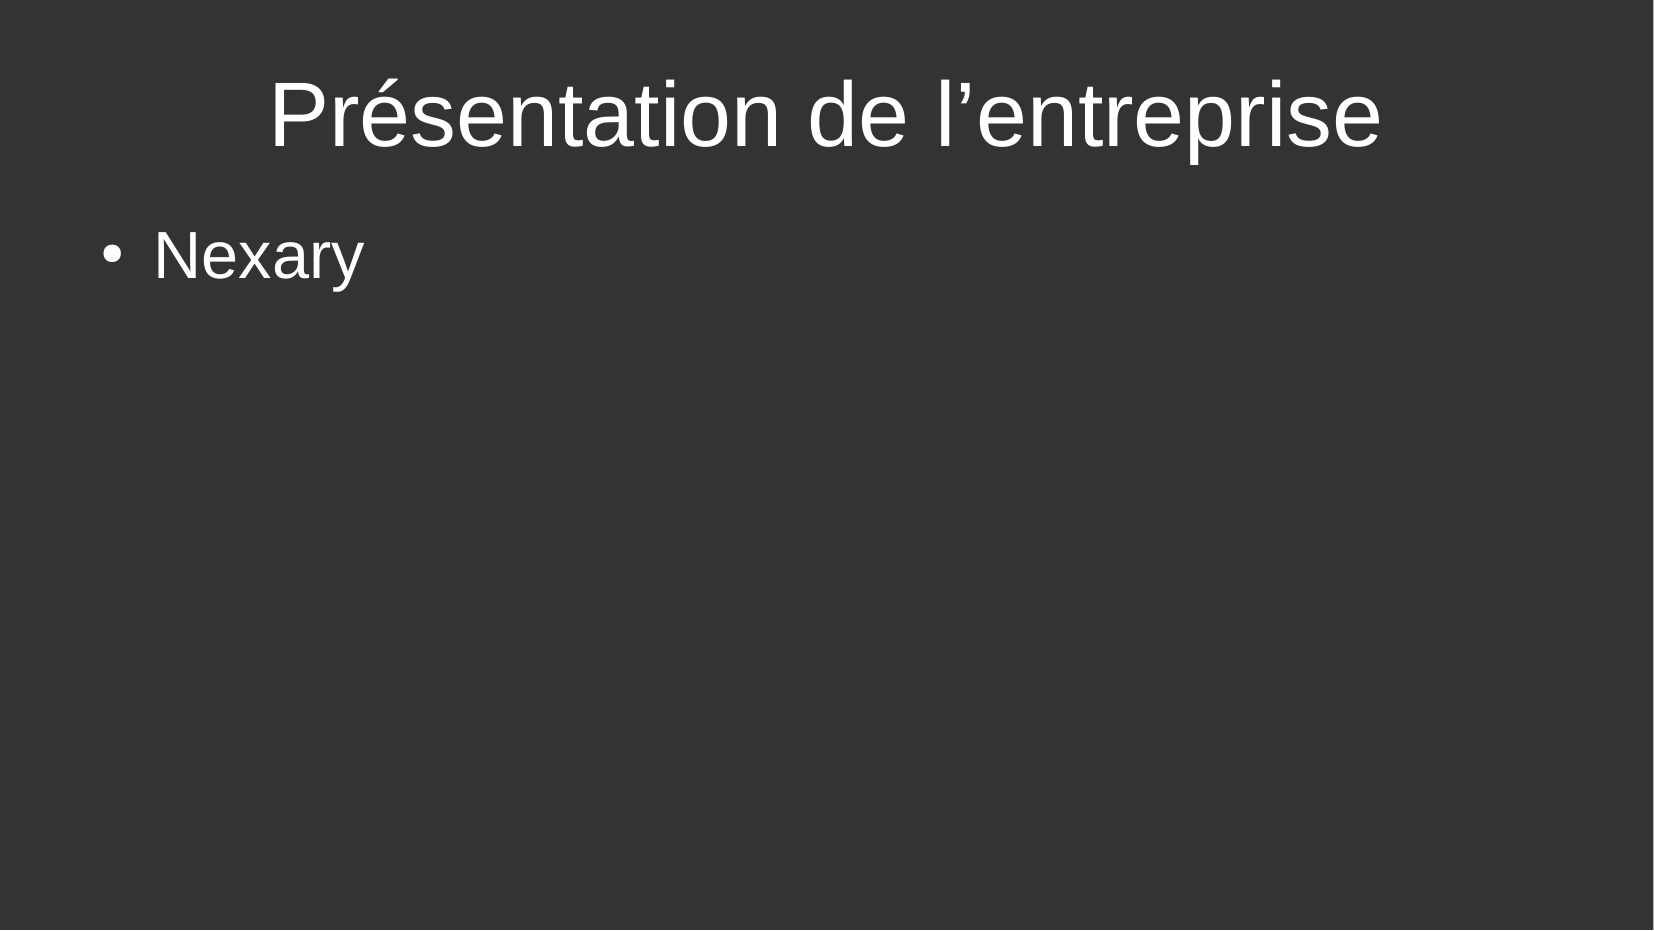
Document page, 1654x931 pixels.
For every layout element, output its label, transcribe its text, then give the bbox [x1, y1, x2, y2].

title Présentation de l’entreprise [82, 37, 1571, 193]
list Nexary [82, 217, 1571, 758]
